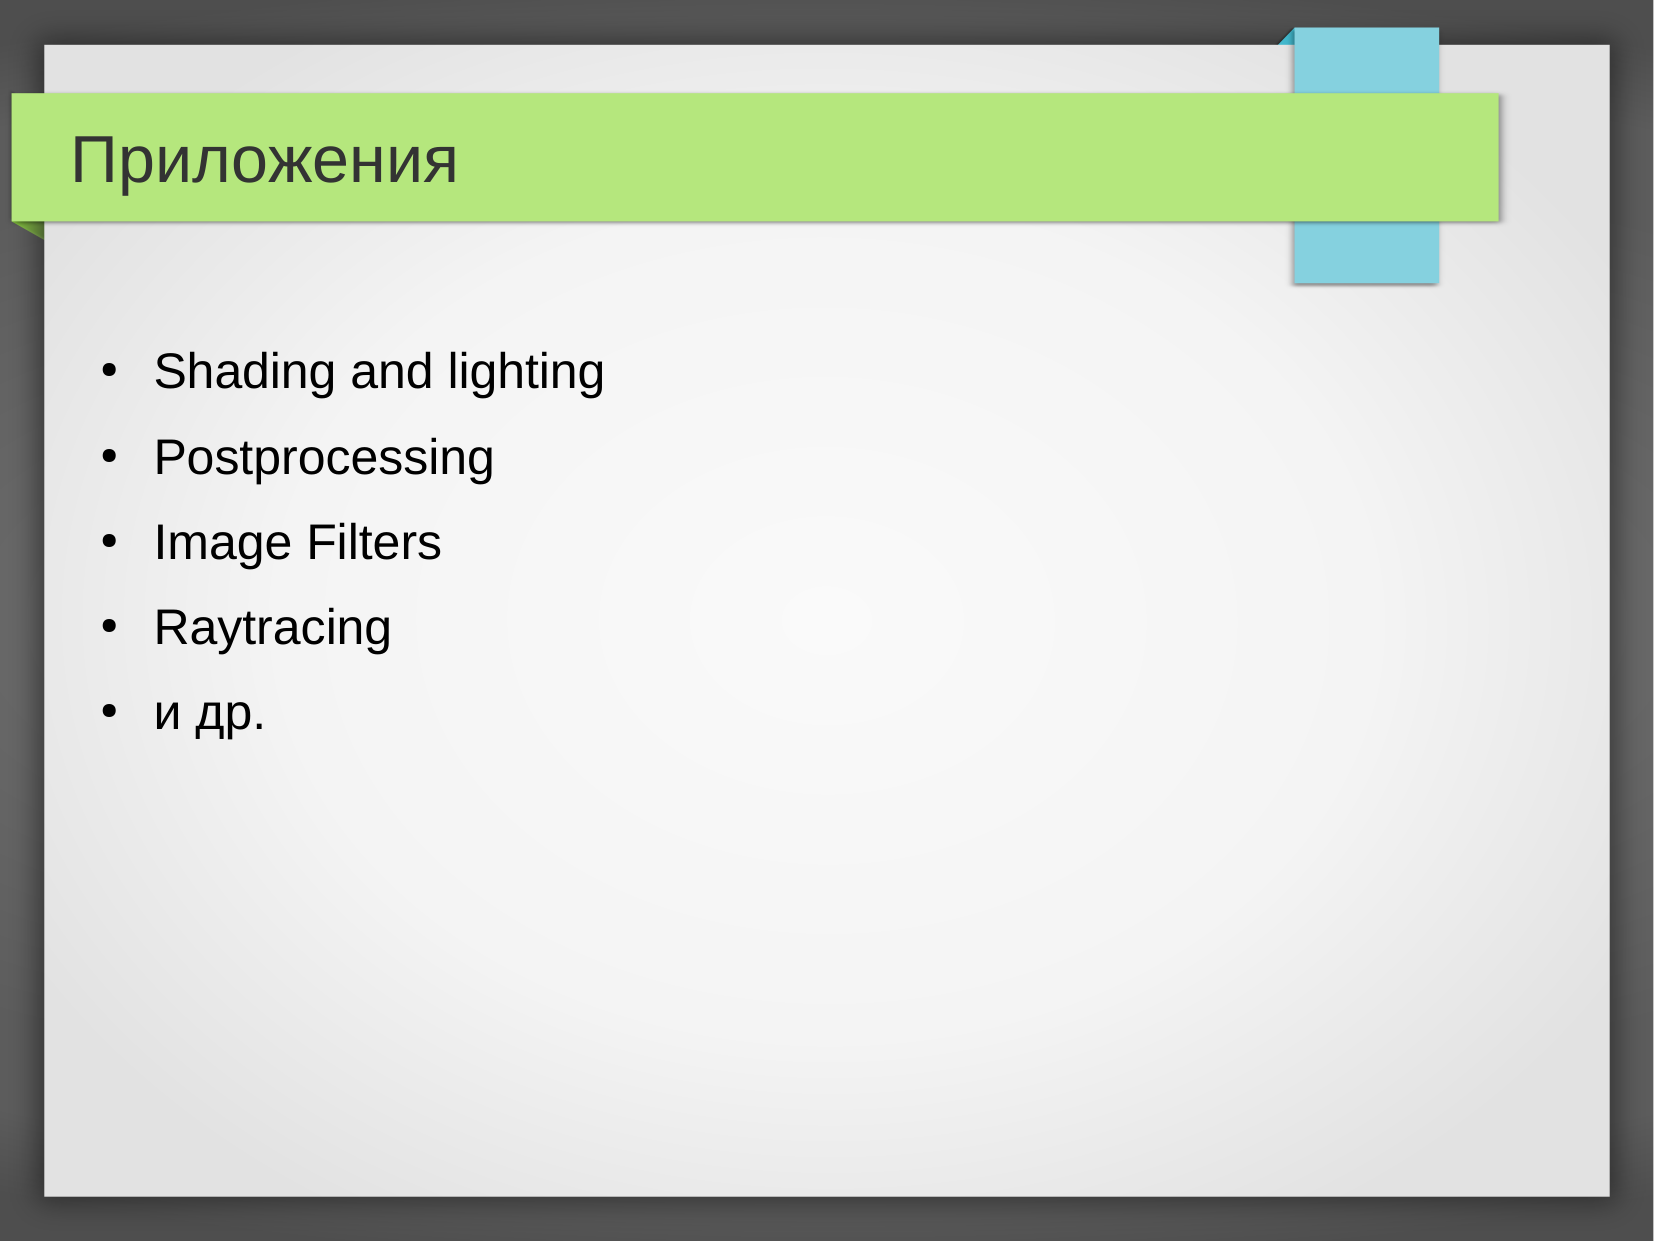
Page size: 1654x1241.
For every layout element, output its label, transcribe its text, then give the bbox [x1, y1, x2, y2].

list Shading and lighting Postprocessing Image Filters Raytracing и др. [82, 343, 1471, 961]
picture [0, 0, 1654, 1241]
title Приложения [70, 106, 1229, 213]
